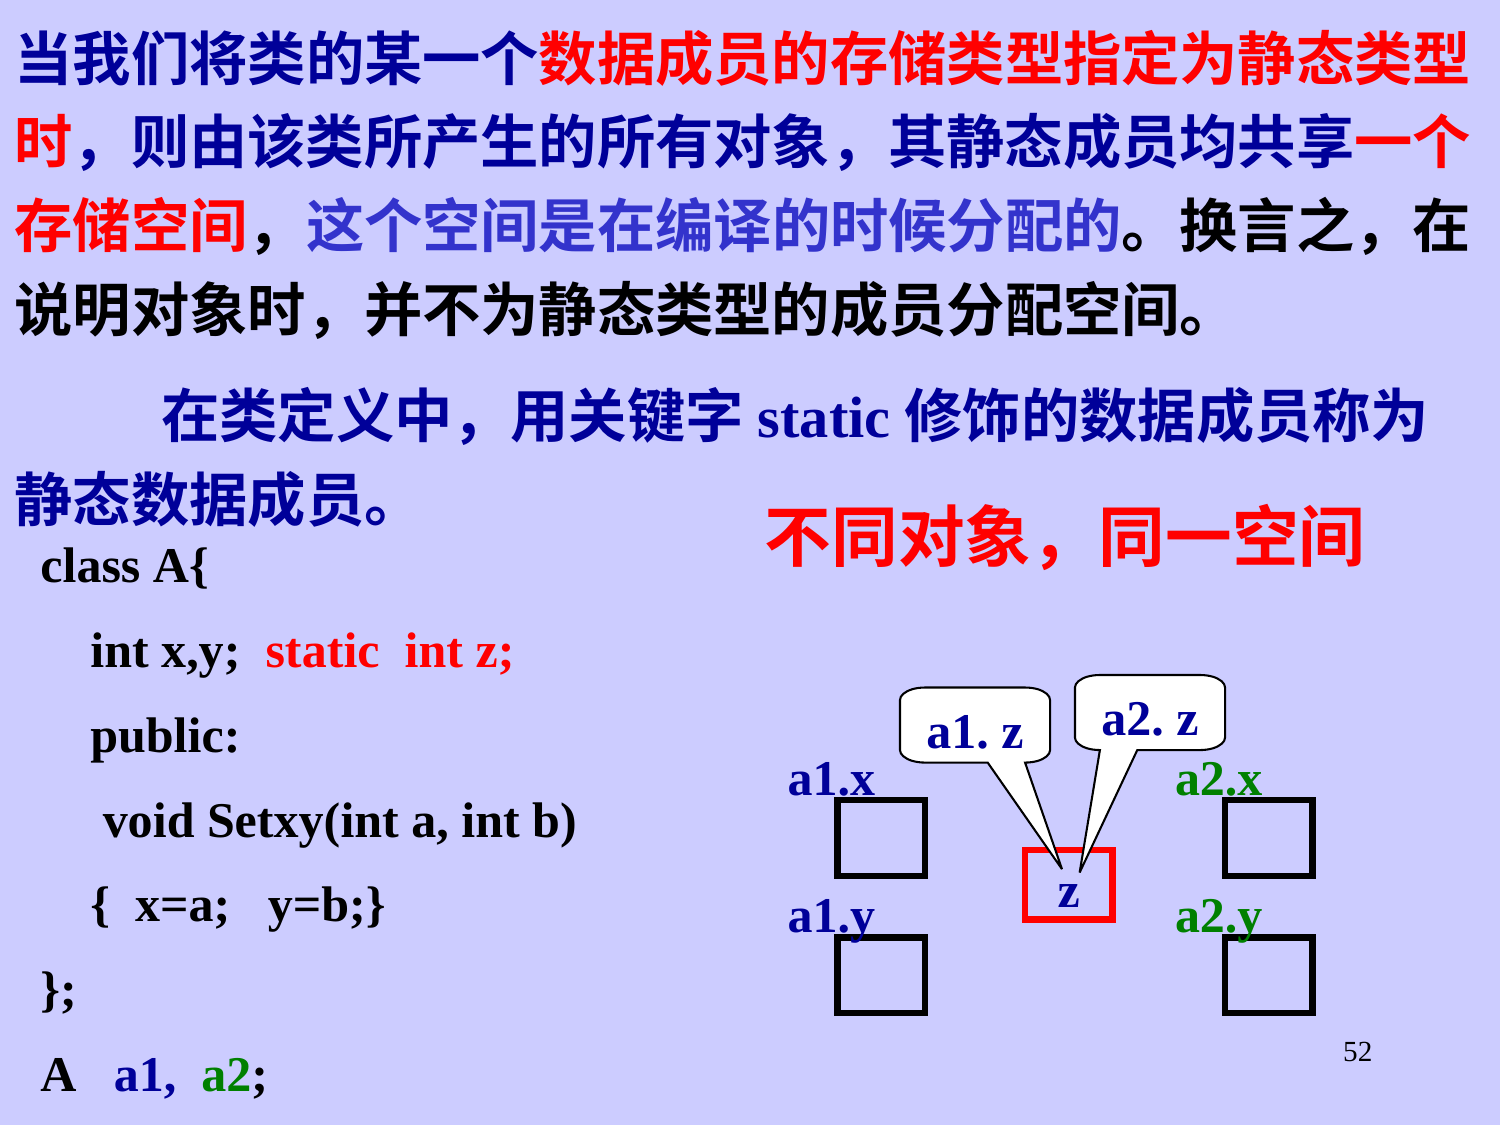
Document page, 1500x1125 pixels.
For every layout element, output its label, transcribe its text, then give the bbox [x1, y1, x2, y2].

text_box a1. z [900, 687, 1062, 870]
text_box <编号> [1074, 1025, 1388, 1101]
text_box 不同对象，同一空间 [749, 487, 1401, 583]
text_box 当我们将类的某一个数据成员的存储类型指定为静态类型时，则由该类所产生的所有对象，其静态成员均共享一个存储空间，这个空间是在编译的时候分配的。换言之，在说明对象时，并不为静态类型的成员分配空间。 在类定义中，用关键字static修饰的数据成员称为静态数据成员。 [0, 0, 1500, 542]
text_box a1.x [774, 737, 888, 808]
text_box a2.y [1162, 875, 1276, 945]
text_box z [1024, 849, 1113, 920]
text_box a1.y [774, 875, 888, 945]
text_box class A{ int x,y; static int z; public: void Setxy(int a, int b) { x=a; y=b;} }; A a1, a2; [37, 525, 688, 1104]
text_box a2. z [1074, 675, 1226, 873]
text_box a2.x [1162, 737, 1276, 808]
